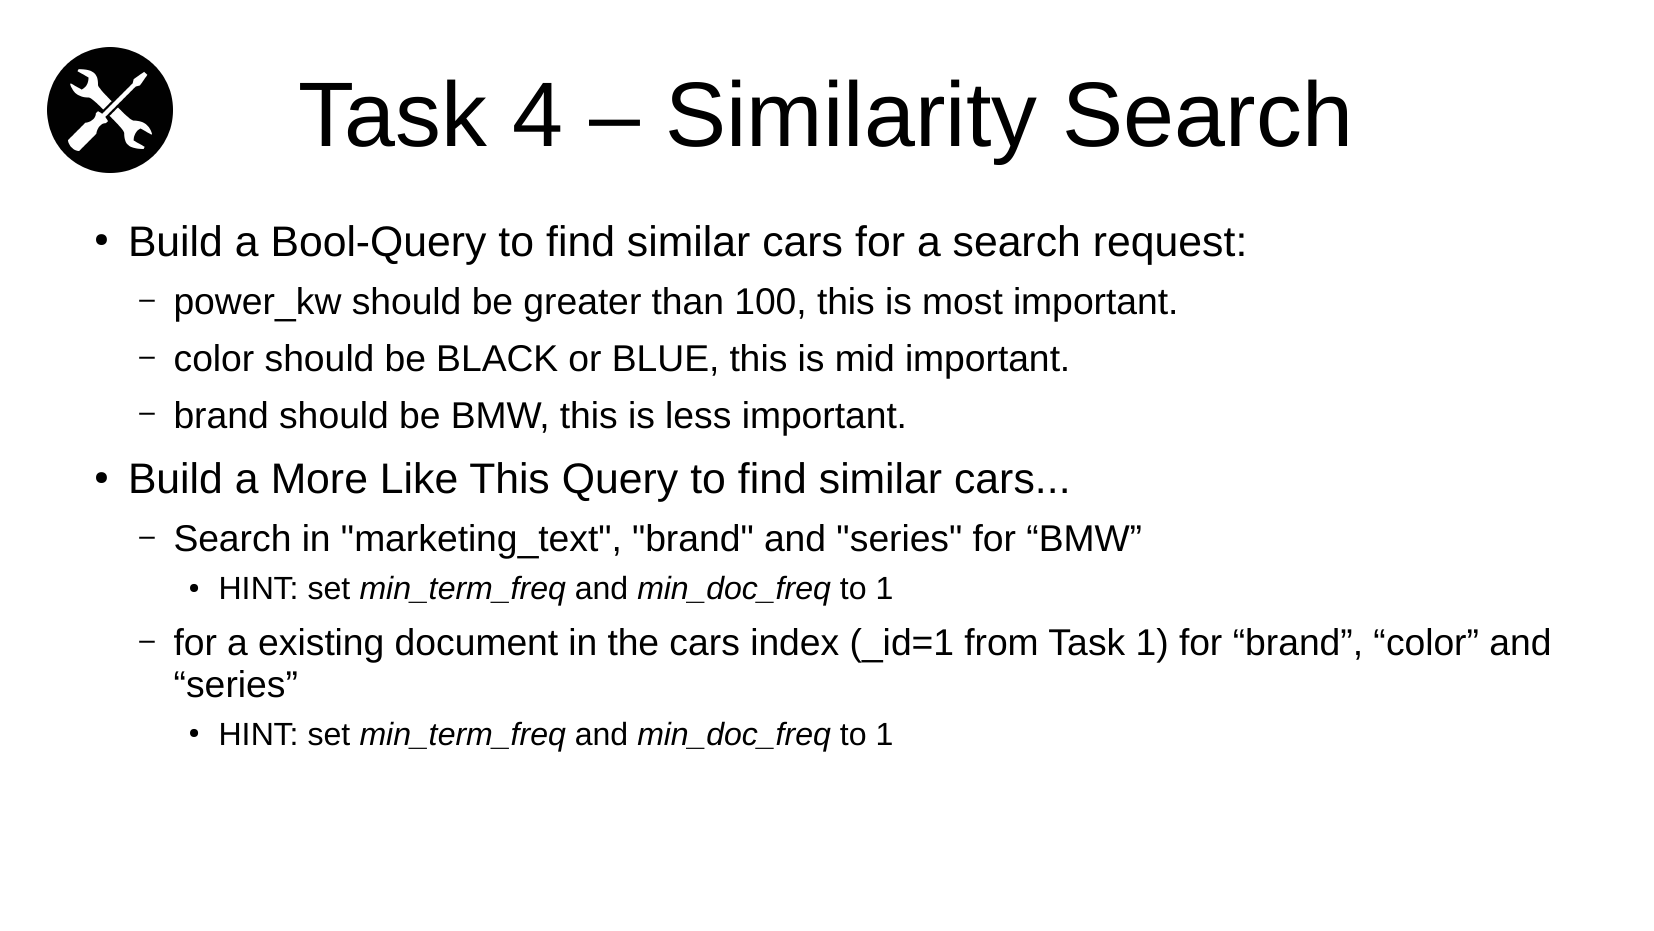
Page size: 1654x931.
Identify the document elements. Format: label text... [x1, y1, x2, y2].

picture [47, 47, 173, 173]
title Task 4 – Similarity Search [82, 37, 1571, 193]
list Build a Bool-Query to find similar cars for a search request: power_kw should be greater than 100, this is most important. color should be BLACK or BLUE, this is mid important. brand should be BMW, this is less important. Build a More Like This Query to find similar cars... Search in "marketing_text", "brand" and "series" for “BMW” HINT: set min_term_freq and min_doc_freq to 1 for a existing document in the cars index (_id=1 from Task 1) for “brand”, “color” and “series” HINT: set min_term_freq and min_doc_freq to 1 [82, 217, 1571, 758]
